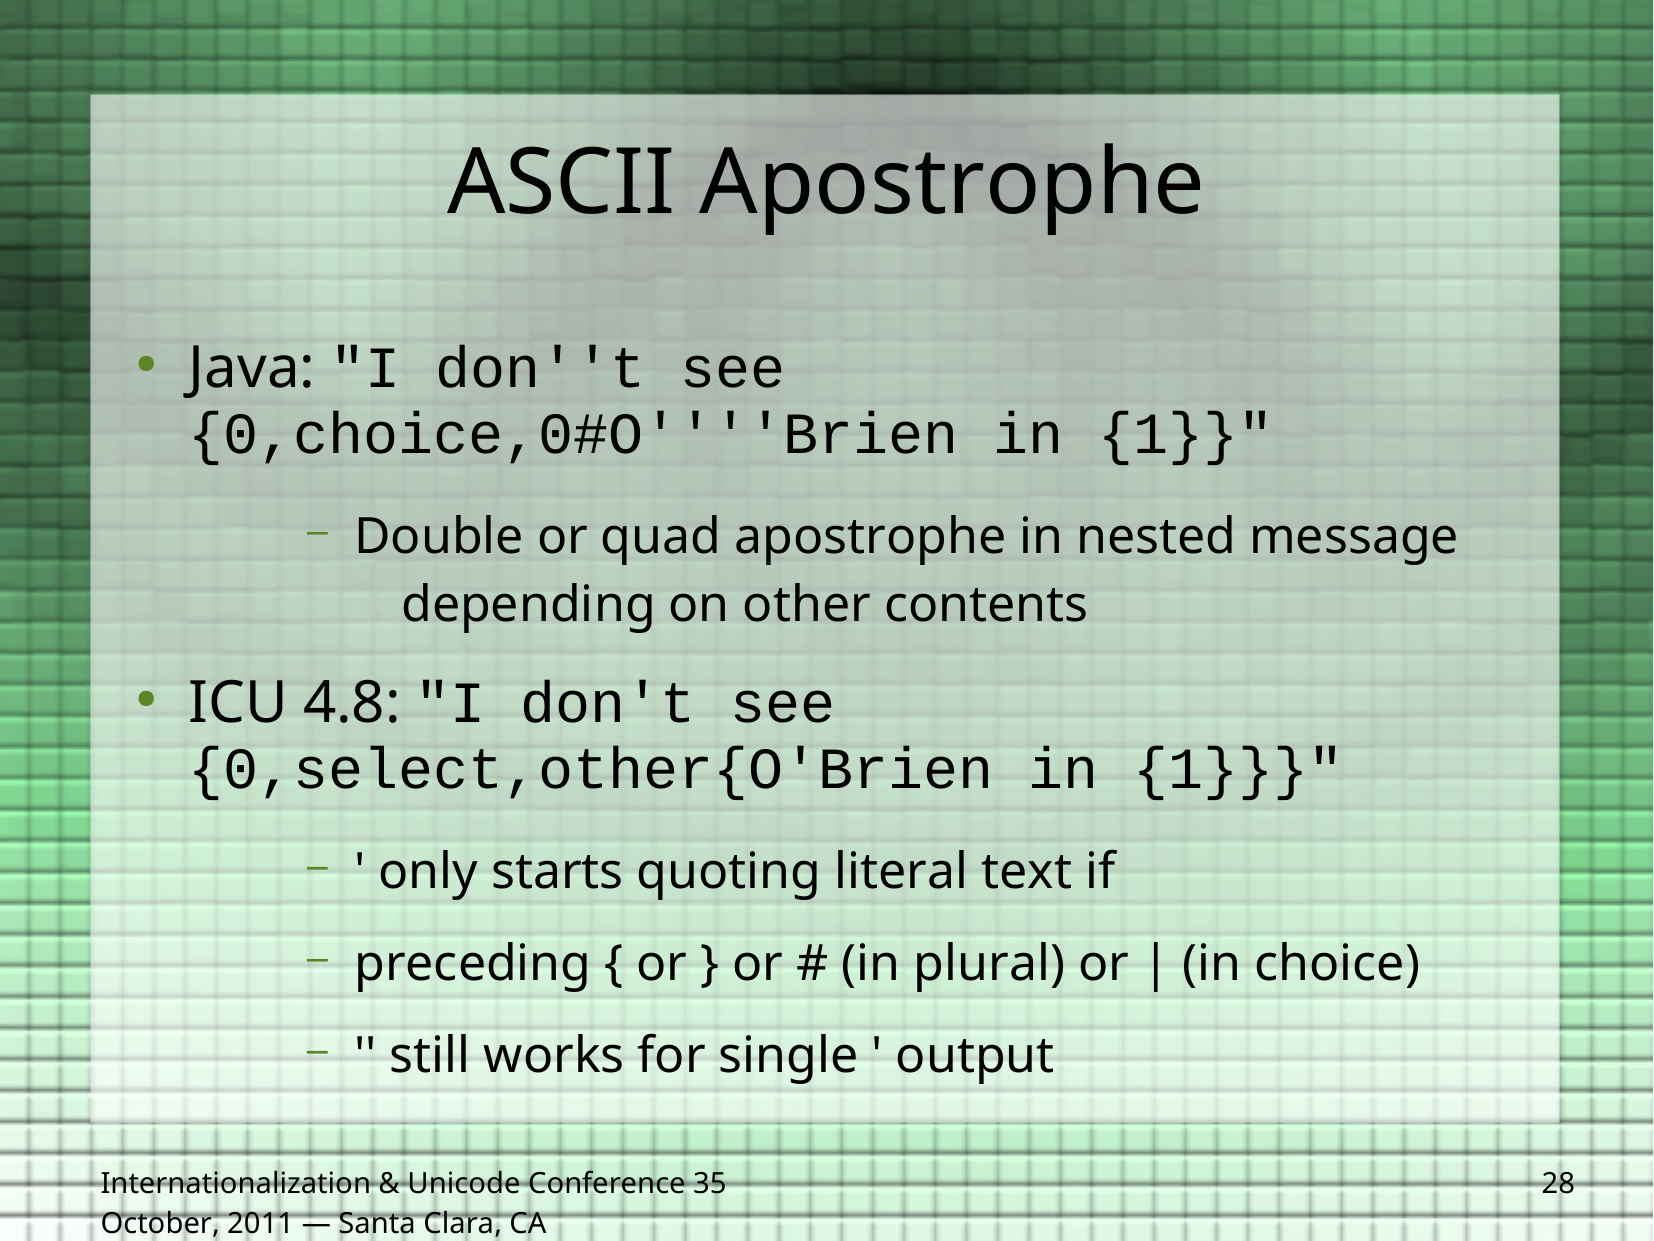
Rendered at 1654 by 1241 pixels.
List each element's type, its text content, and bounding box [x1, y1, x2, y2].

title ASCII Apostrophe [88, 98, 1565, 259]
list Java: "I don''t see {0,choice,0#O''''Brien in {1}}" Double or quad apostrophe in nested message depending on other contents ICU 4.8: "I don't see {0,select,other{O'Brien in {1}}}" ' only starts quoting literal text if preceding { or } or # (in plural) or | (in choice) '' still works for single ' output [118, 324, 1535, 1079]
picture [0, 0, 1654, 1241]
